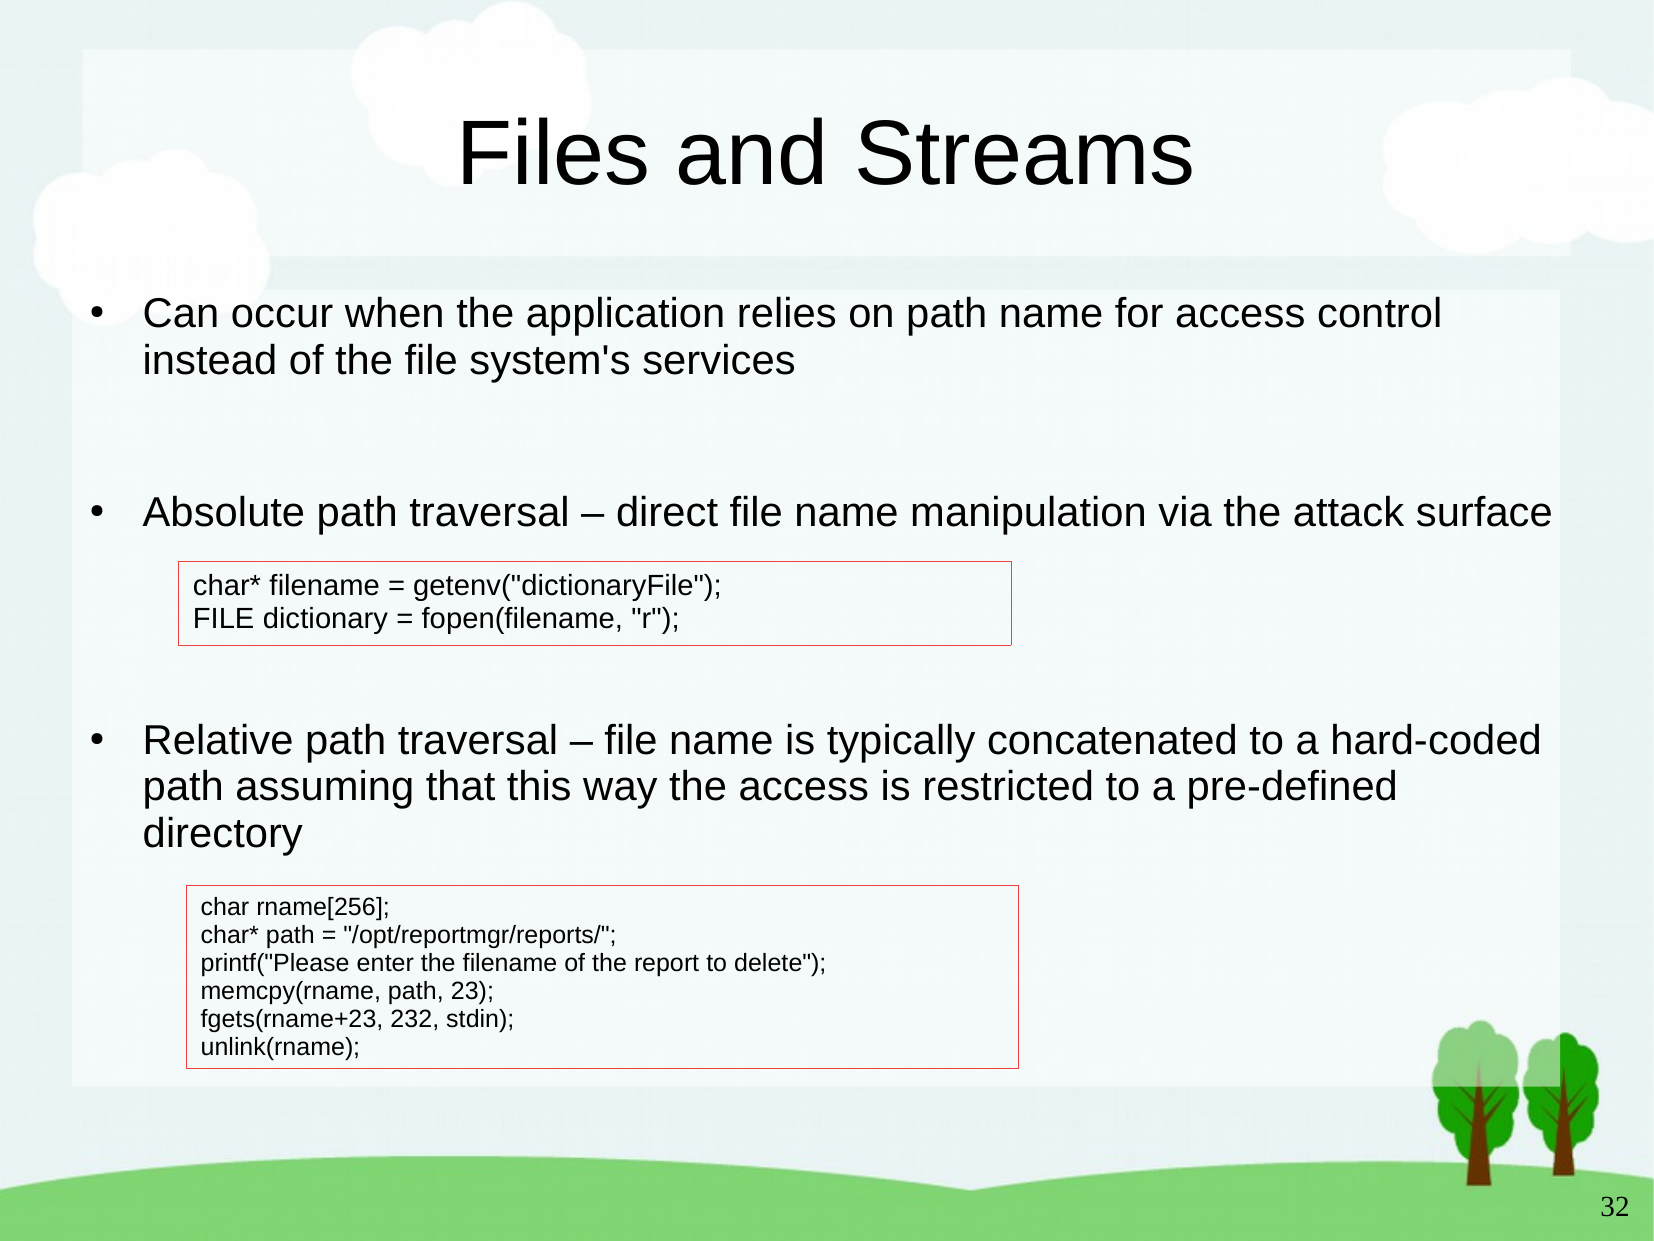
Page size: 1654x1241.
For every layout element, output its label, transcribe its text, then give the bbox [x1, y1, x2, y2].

title Files and Streams [82, 49, 1571, 257]
picture [0, 0, 1654, 1241]
table_header char rname[256]; char* path = "/opt/reportmgr/reports/"; printf("Please enter the filename of the report to delete"); memcpy(rname, path, 23); fgets(rname+23, 232, stdin); unlink(rname); [187, 886, 1018, 1068]
list Can occur when the application relies on path name for access control instead of the file system's services Absolute path traversal – direct file name manipulation via the attack surface Relative path traversal – file name is typically concatenated to a hard-coded path assuming that this way the access is restricted to a pre-defined directory [71, 290, 1561, 1087]
table_header char* filename = getenv("dictionaryFile"); FILE dictionary = fopen(filename, "r"); [179, 562, 1011, 645]
